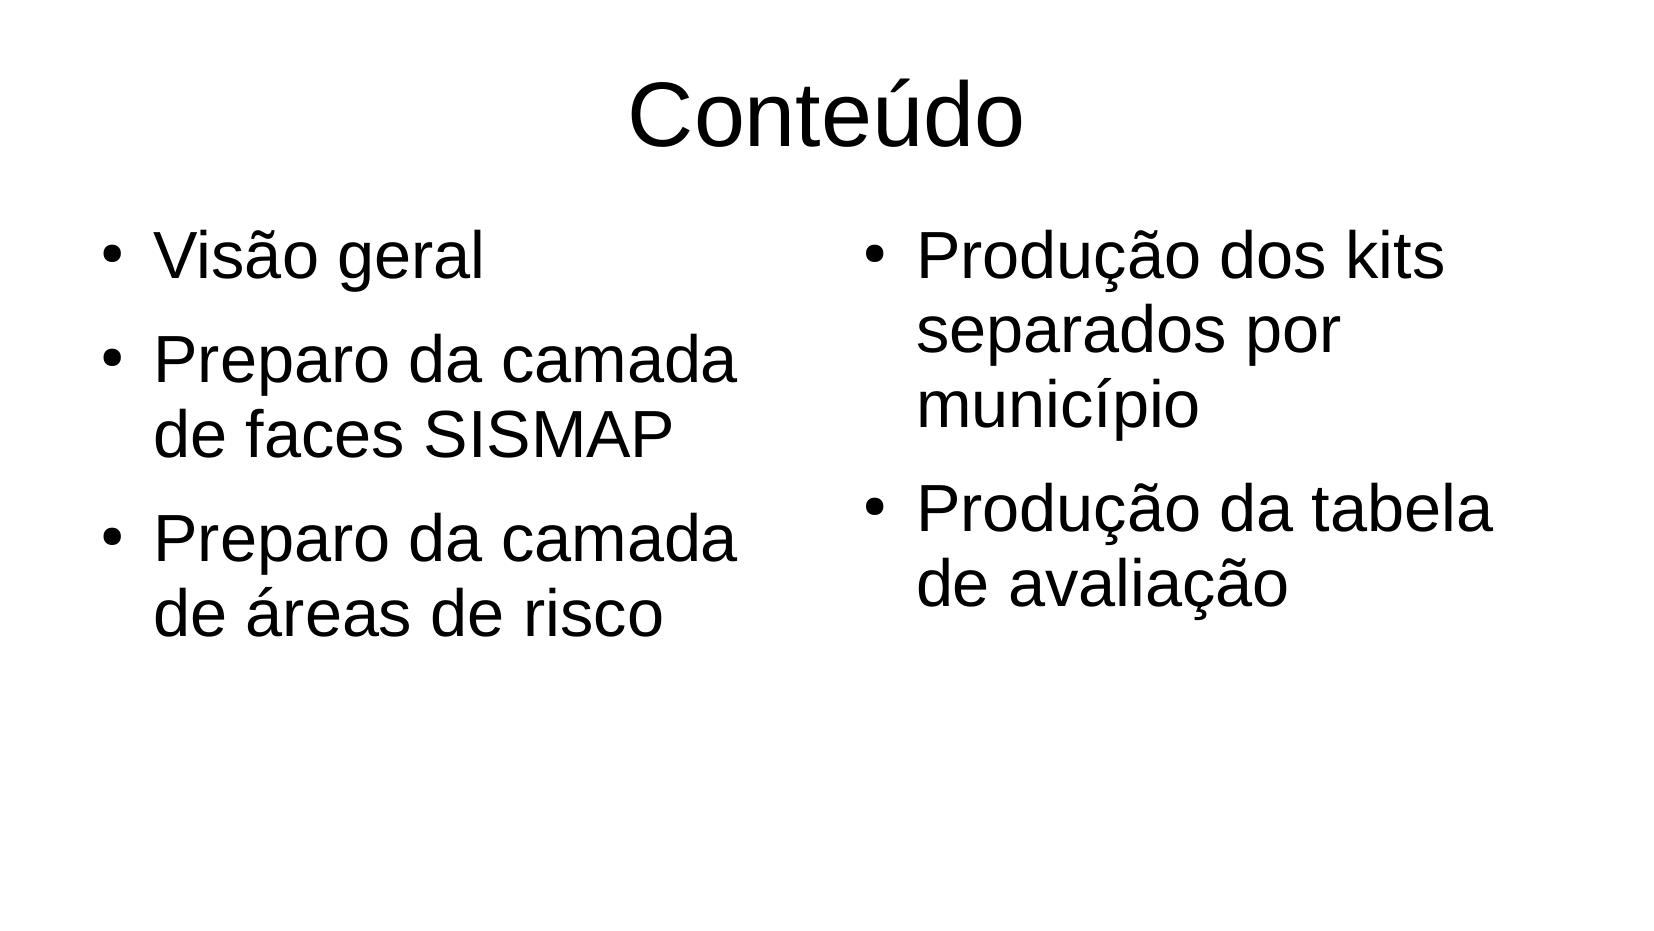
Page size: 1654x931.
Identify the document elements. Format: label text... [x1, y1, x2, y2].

list Produção dos kits separados por município Produção da tabela de avaliação [845, 217, 1572, 758]
title Conteúdo [82, 37, 1571, 193]
list Visão geral Preparo da camada de faces SISMAP Preparo da camada de áreas de risco [82, 217, 809, 758]
